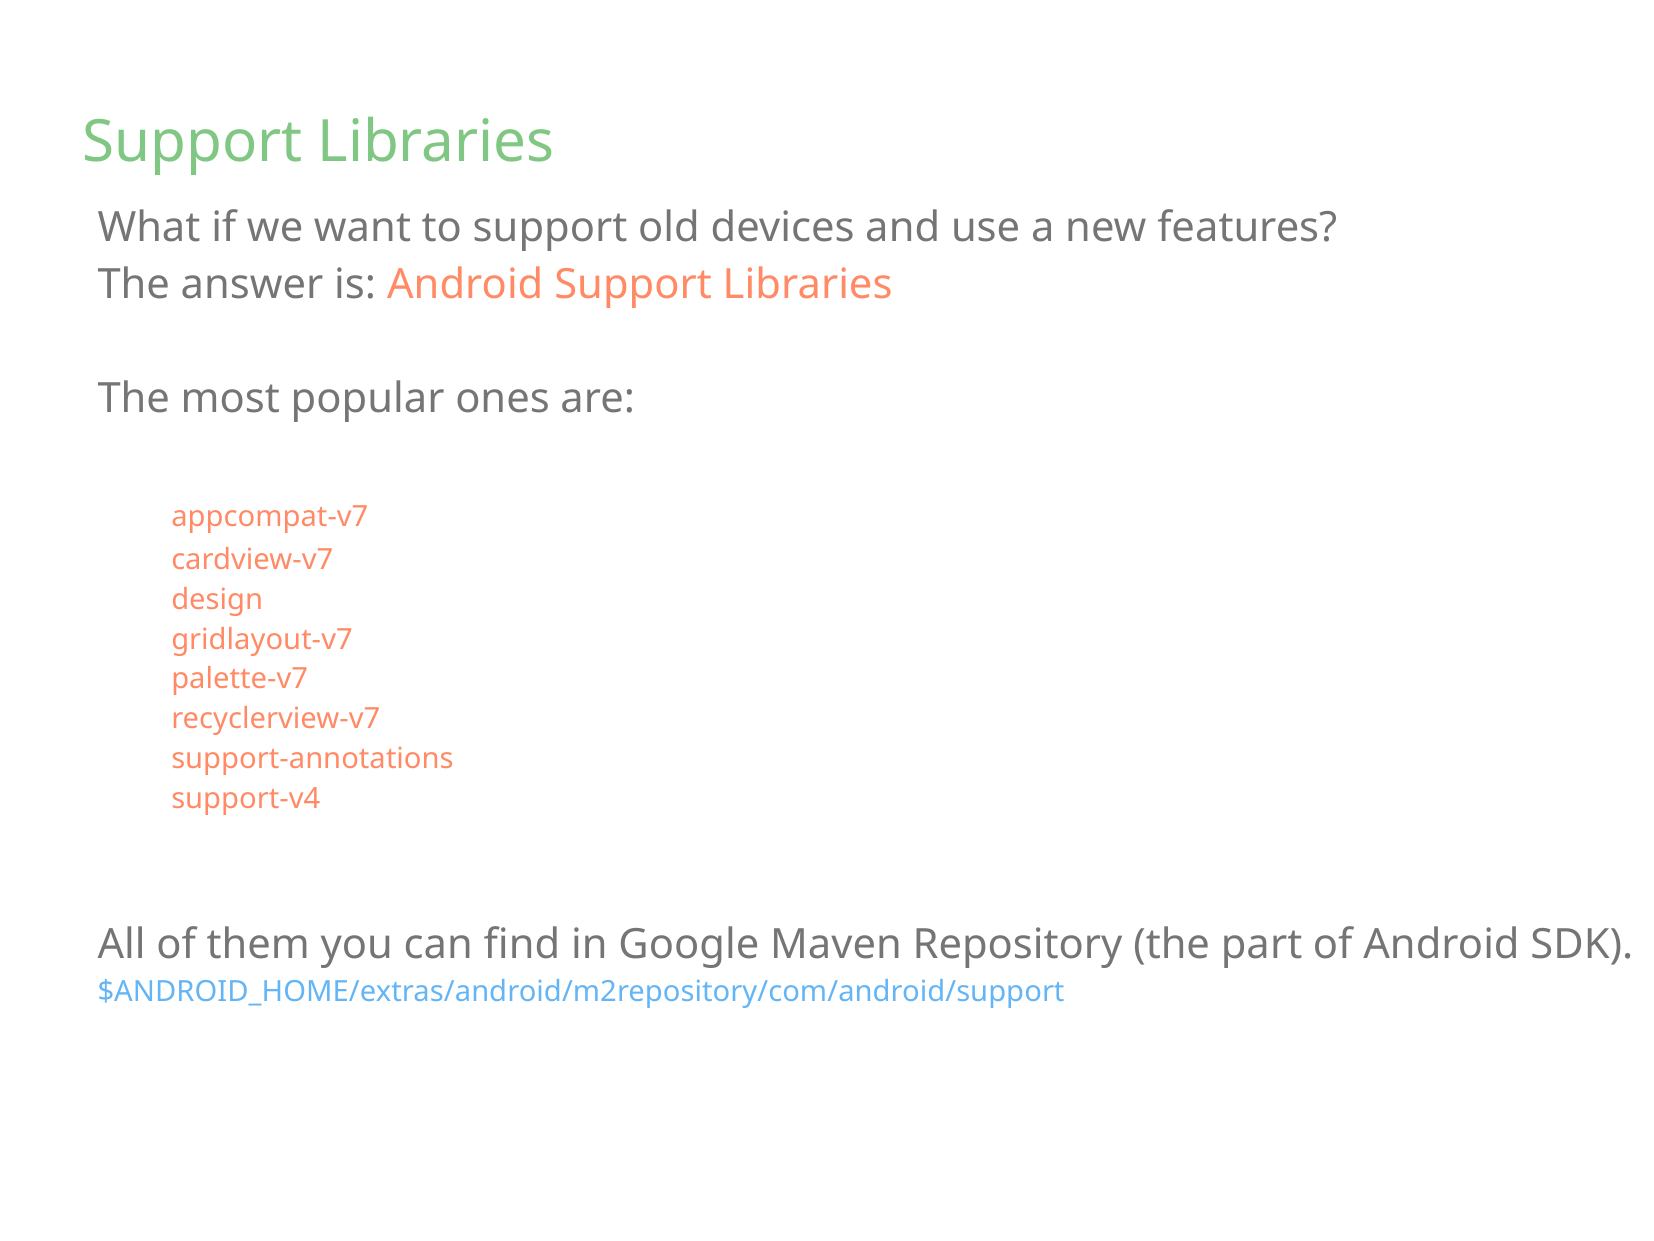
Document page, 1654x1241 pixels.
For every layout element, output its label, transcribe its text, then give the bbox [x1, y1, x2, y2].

text_box What if we want to support old devices and use a new features? The answer is: Android Support Libraries The most popular ones are: appcompat-v7 cardview-v7 design gridlayout-v7 palette-v7 recyclerview-v7 support-annotations support-v4 All of them you can find in Google Maven Repository (the part of Android SDK). $ANDROID_HOME/extras/android/m2repository/com/android/support [82, 189, 1517, 889]
title Support Libraries [82, 35, 1571, 243]
